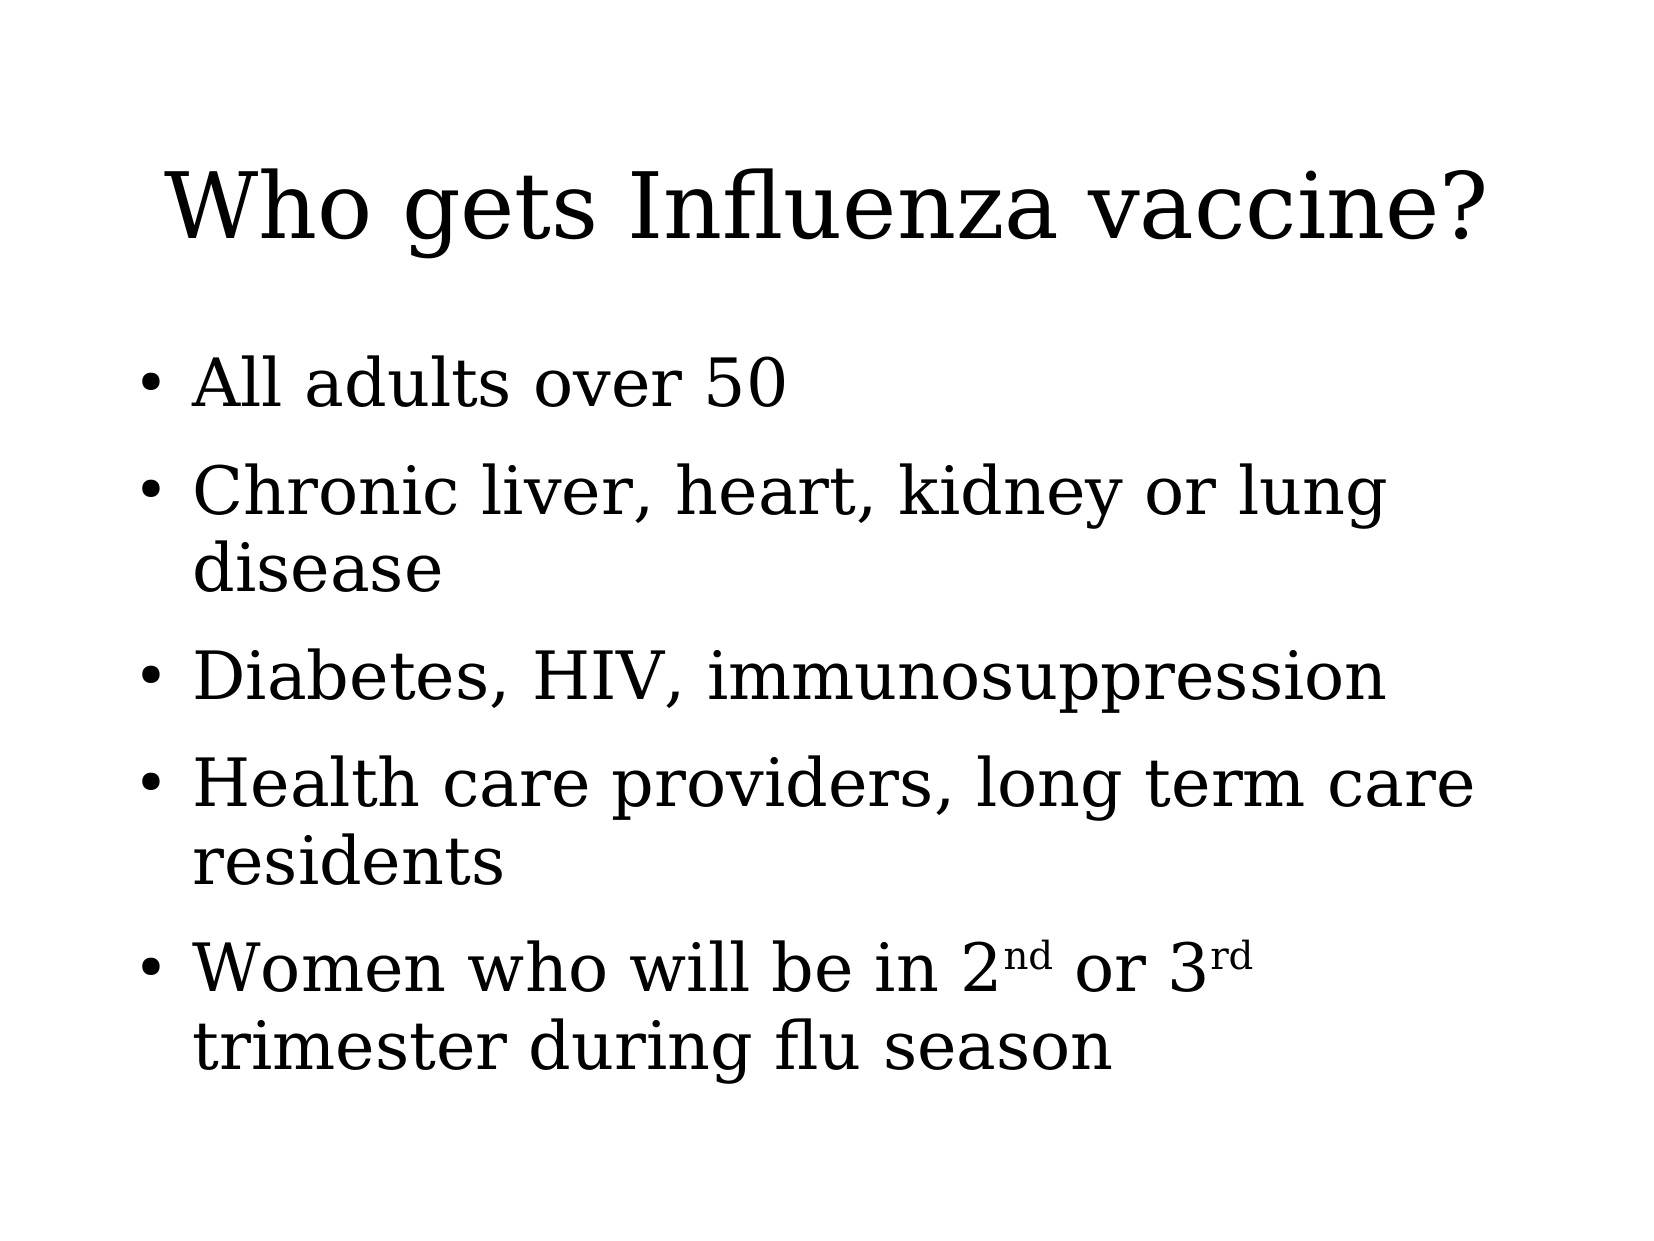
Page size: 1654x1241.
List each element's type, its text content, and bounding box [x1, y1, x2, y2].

list All adults over 50 Chronic liver, heart, kidney or lung disease Diabetes, HIV, immunosuppression Health care providers, long term care residents Women who will be in 2nd or 3rd trimester during flu season [121, 344, 1534, 1127]
title Who gets Influenza vaccine? [121, 102, 1534, 311]
